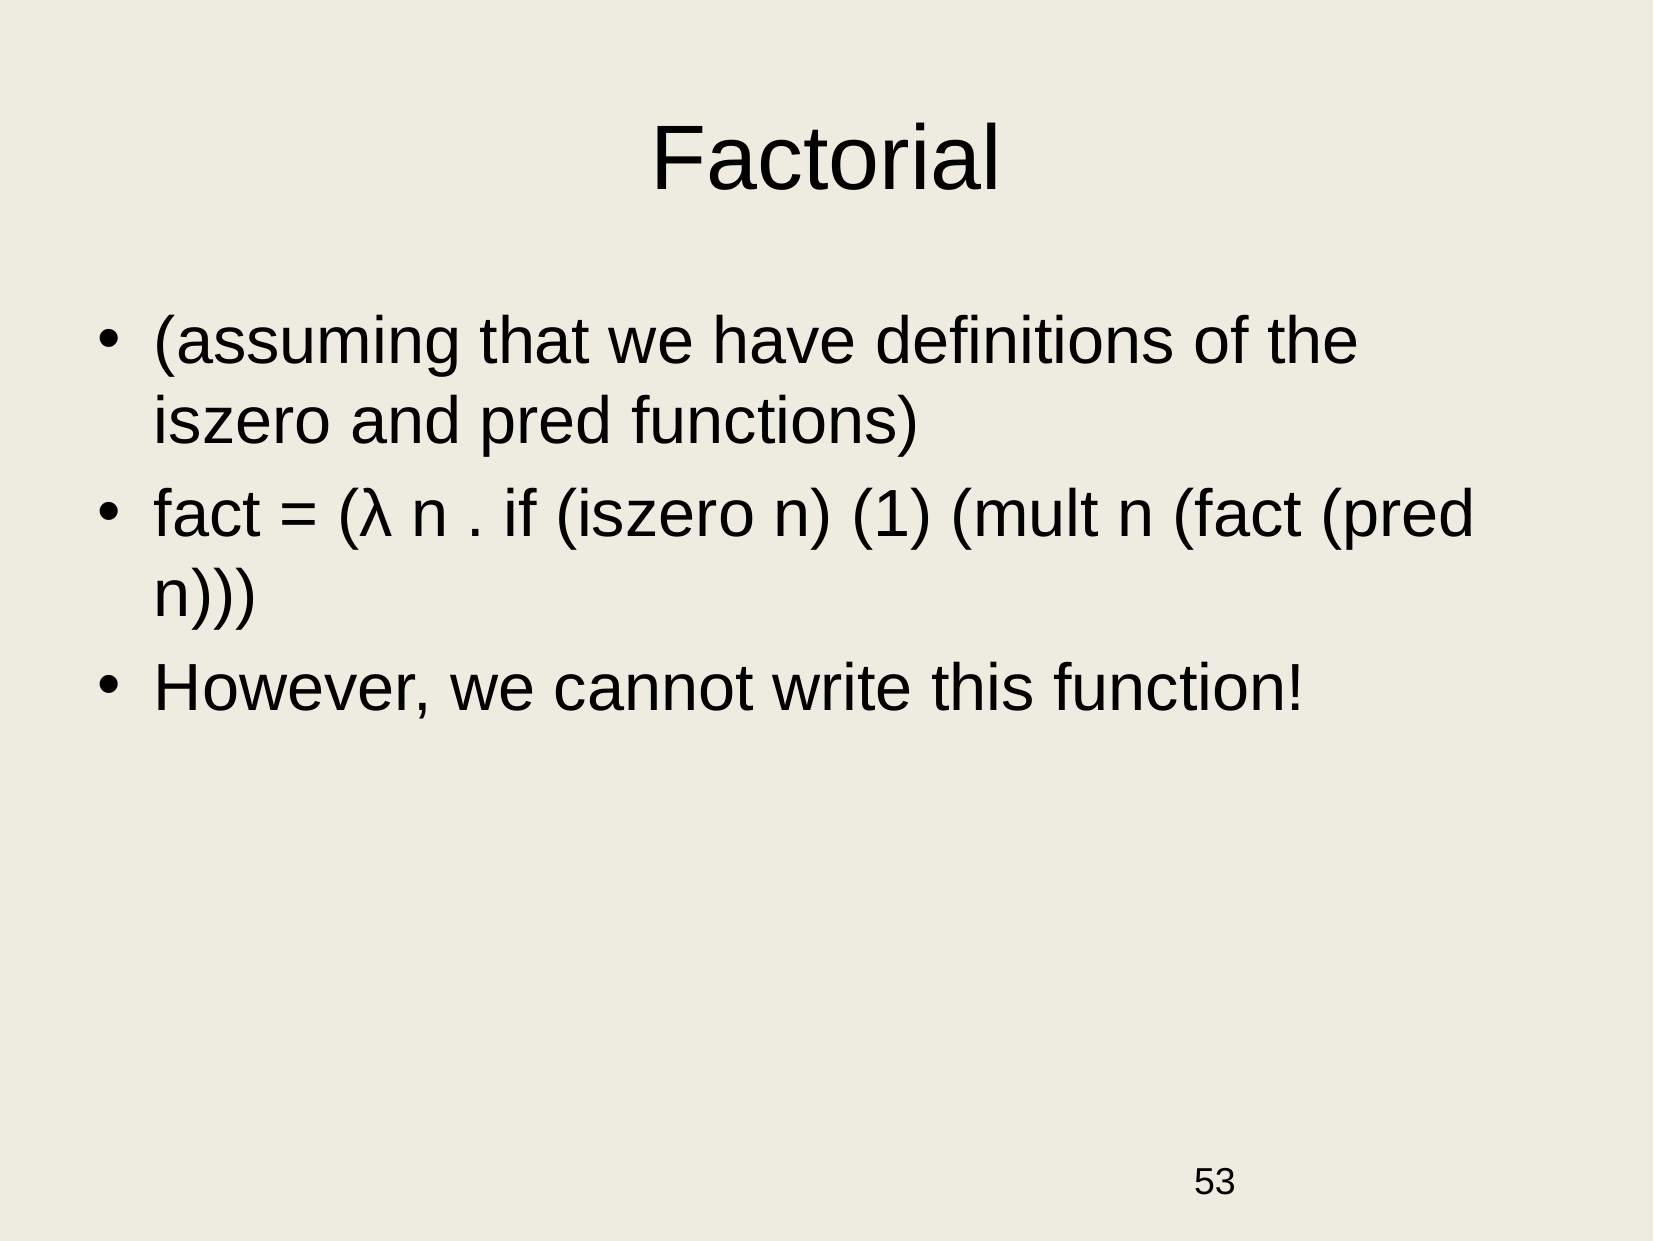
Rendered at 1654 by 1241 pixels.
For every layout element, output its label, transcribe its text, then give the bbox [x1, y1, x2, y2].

list (assuming that we have definitions of the iszero and pred functions) fact = (λ n . if (iszero n) (1) (mult n (fact (pred n))) However, we cannot write this function! [82, 289, 1571, 1109]
slide_number <number> [1179, 1149, 1565, 1216]
title Factorial [82, 49, 1571, 257]
